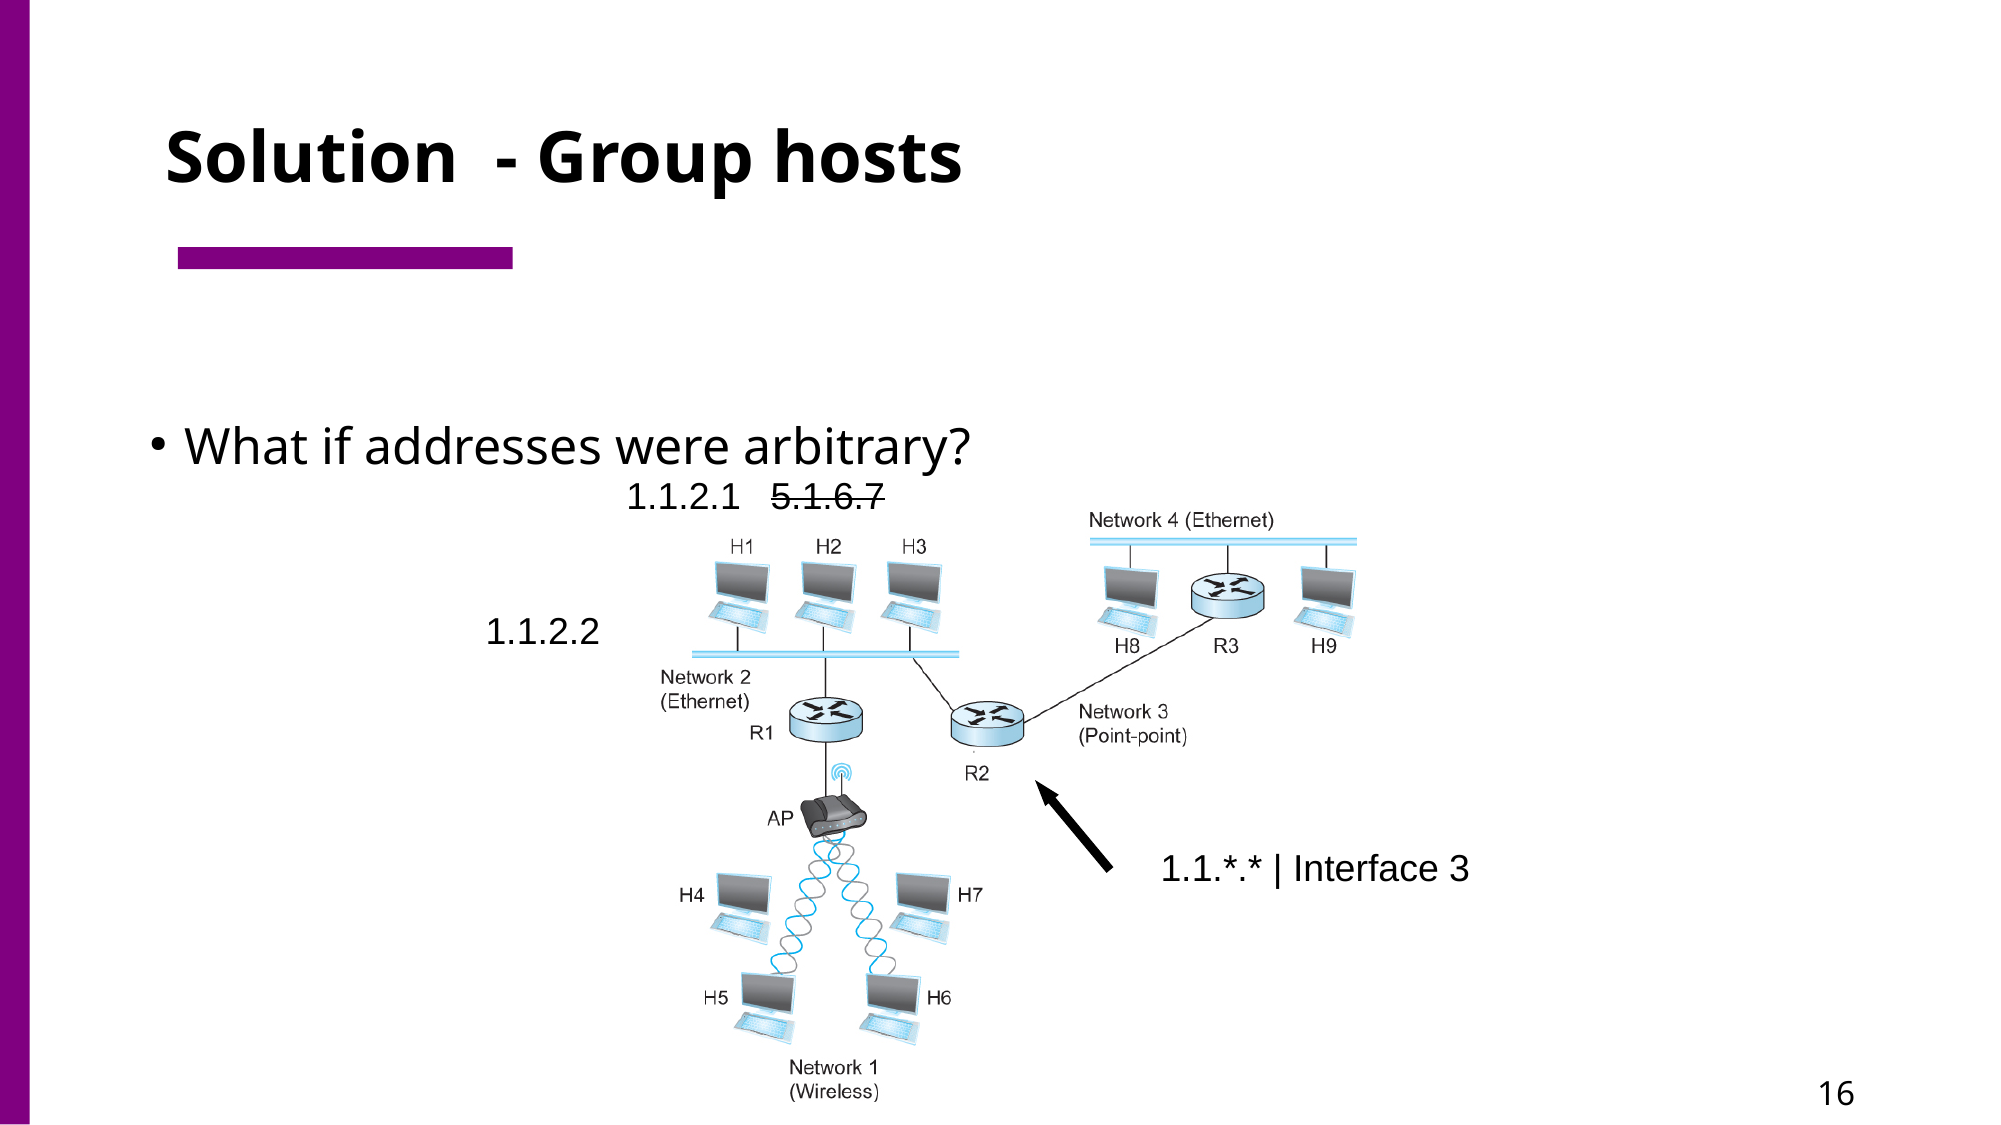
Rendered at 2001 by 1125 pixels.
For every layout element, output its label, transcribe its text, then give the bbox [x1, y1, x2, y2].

text_box 1.1.2.2 [470, 603, 616, 661]
text_box 1.1.*.* | Interface 3 [1145, 840, 1516, 897]
text_box What if addresses were arbitrary? [63, 254, 1921, 1087]
picture [660, 509, 1357, 1102]
text_box 5.1.6.7 [756, 468, 901, 526]
text_box 1.1.2.1 [611, 468, 756, 526]
text_box Solution - Group hosts [151, 0, 1849, 212]
